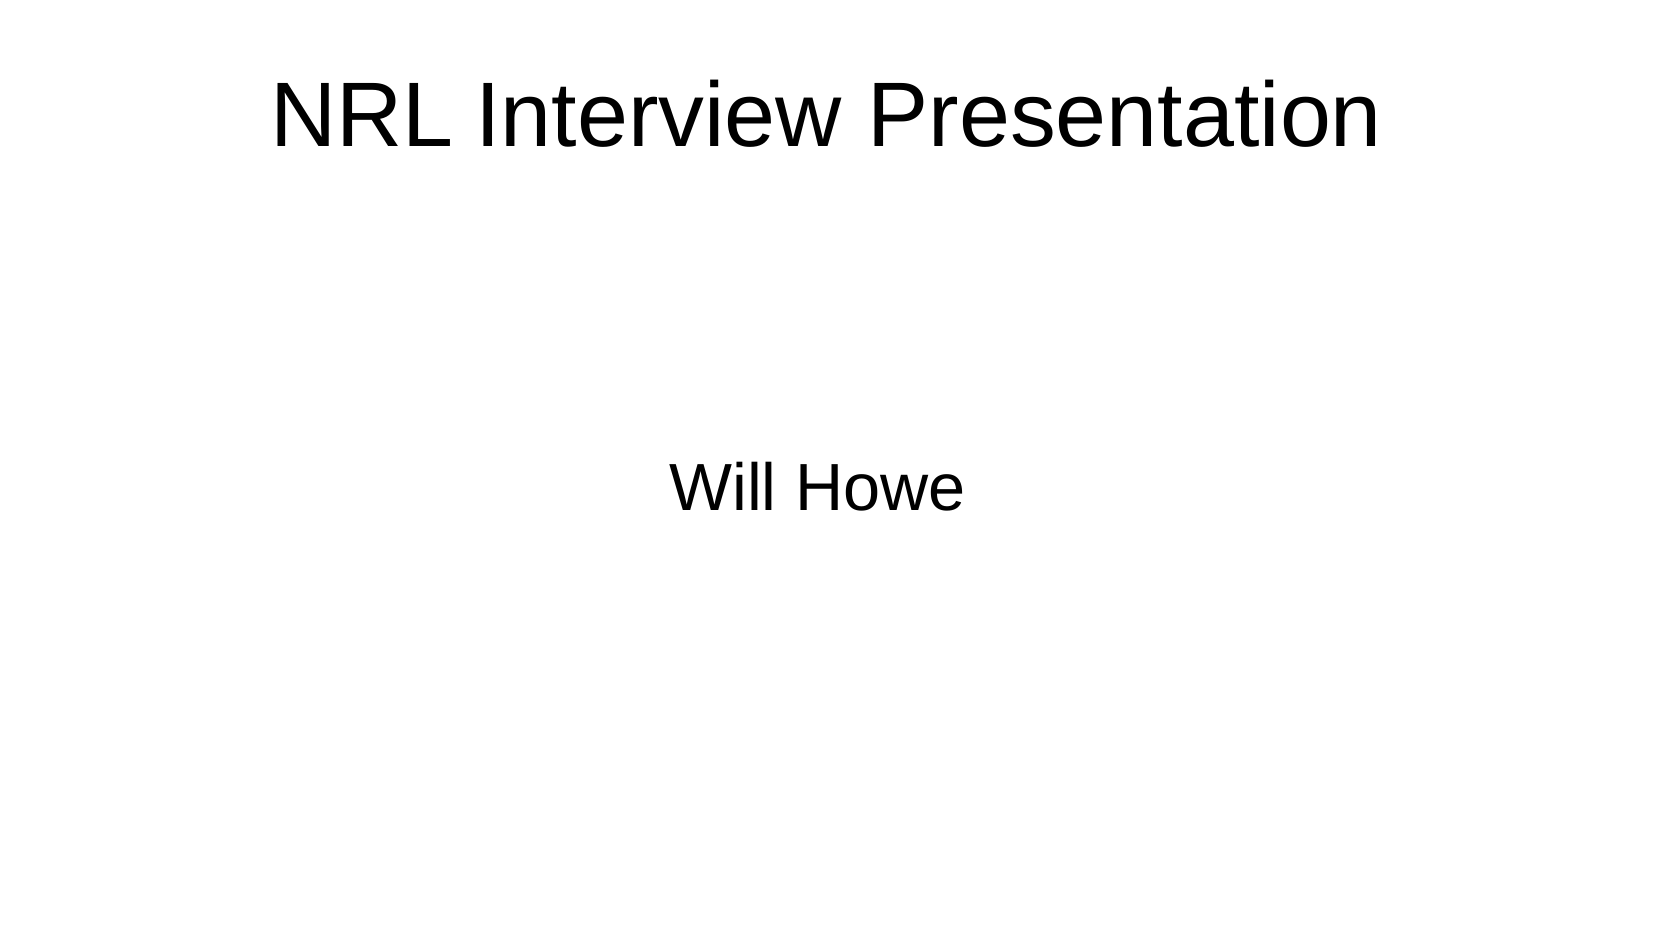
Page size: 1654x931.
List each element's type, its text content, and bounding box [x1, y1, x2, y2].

title NRL Interview Presentation [82, 37, 1571, 193]
subtitle Will Howe [82, 217, 1571, 758]
